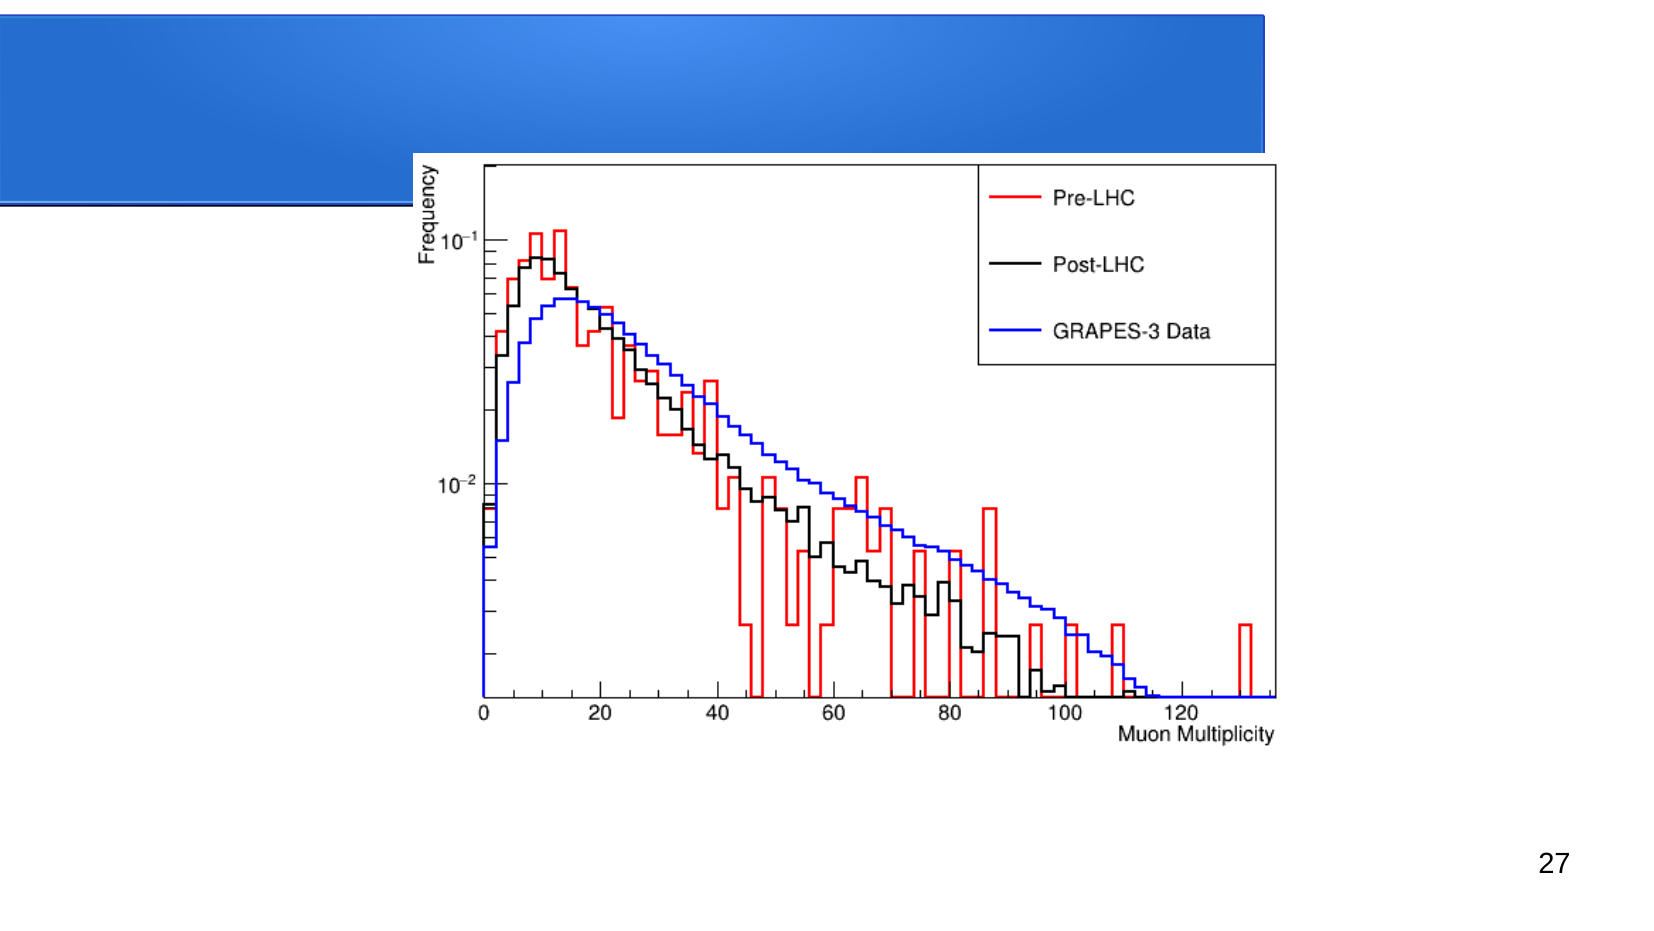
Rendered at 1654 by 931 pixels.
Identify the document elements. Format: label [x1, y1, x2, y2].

picture [413, 153, 1288, 754]
